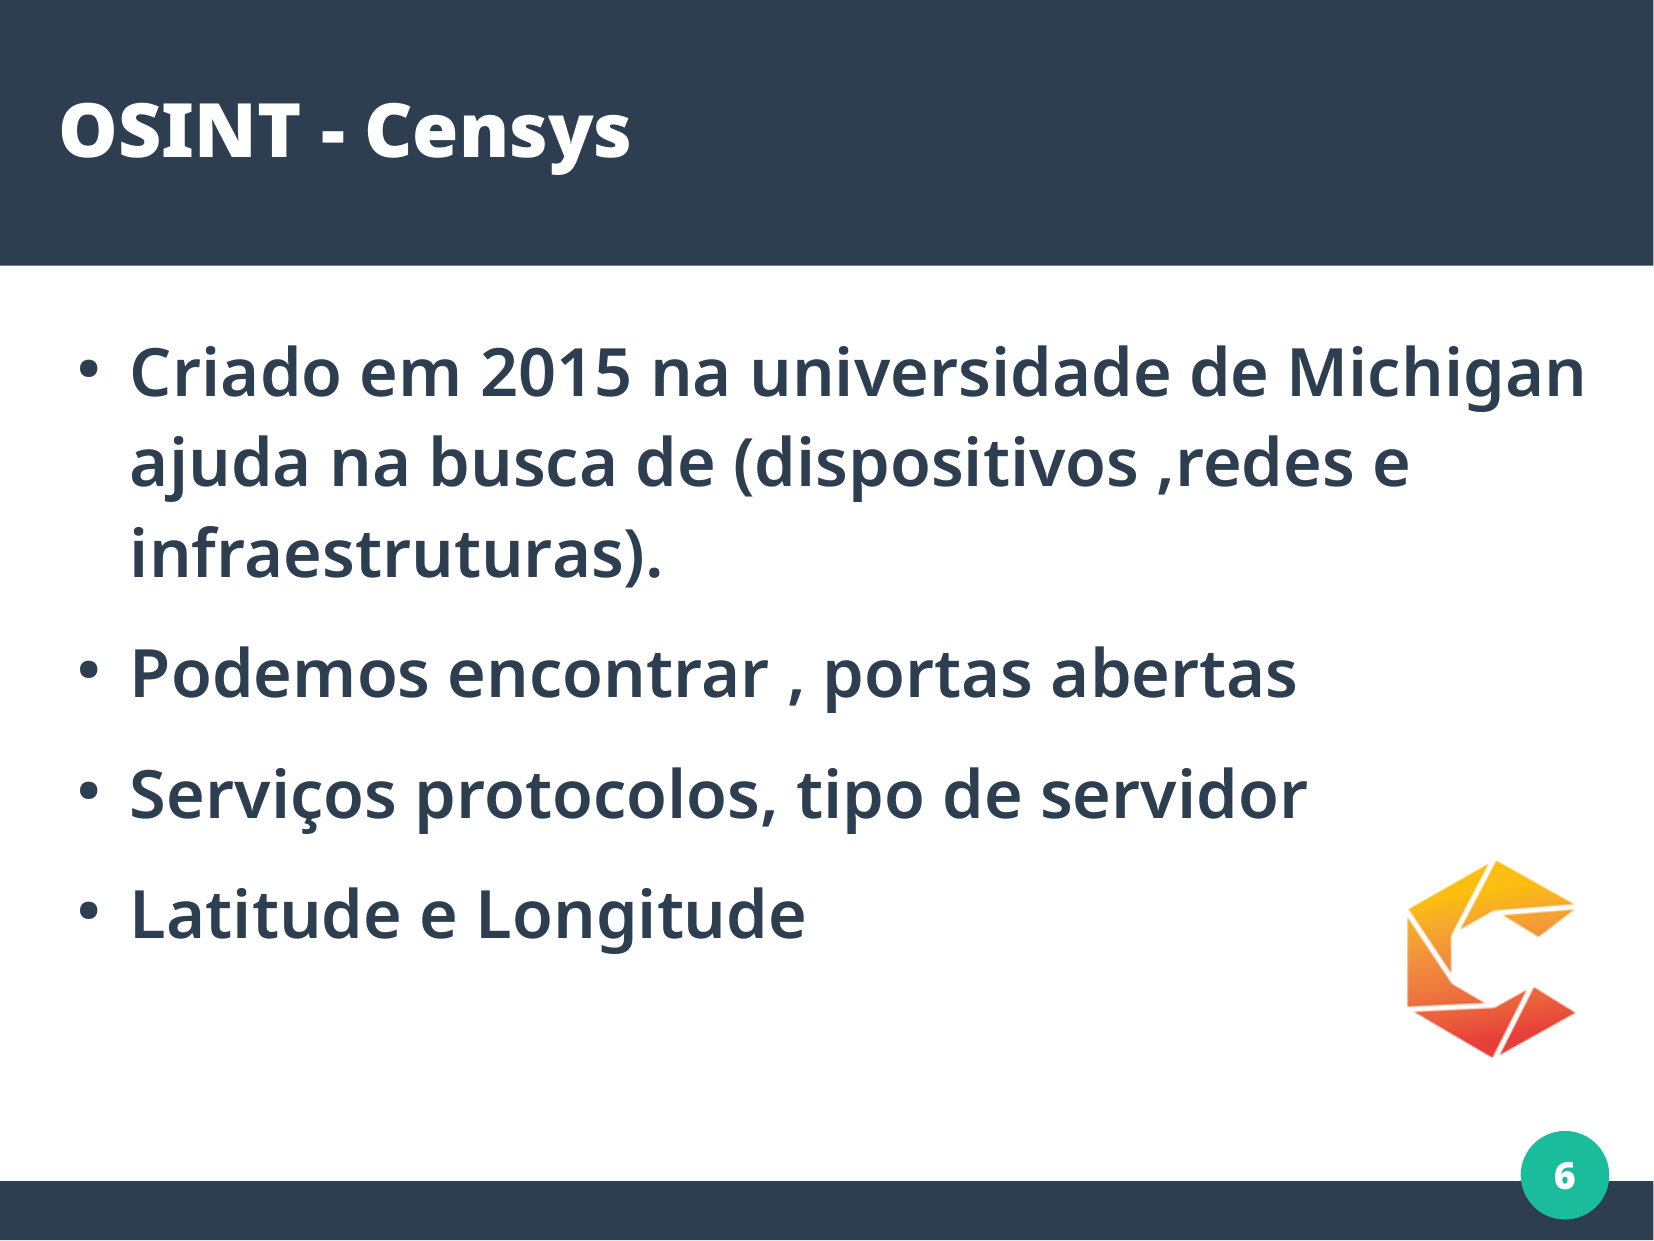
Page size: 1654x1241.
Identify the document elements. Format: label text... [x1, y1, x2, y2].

list Criado em 2015 na universidade de Michigan ajuda na busca de (dispositivos ,redes e infraestruturas). Podemos encontrar , portas abertas Serviços protocolos, tipo de servidor Latitude e Longitude [59, 324, 1595, 1152]
picture [1358, 826, 1625, 1093]
title OSINT - Censys [59, 49, 1595, 207]
